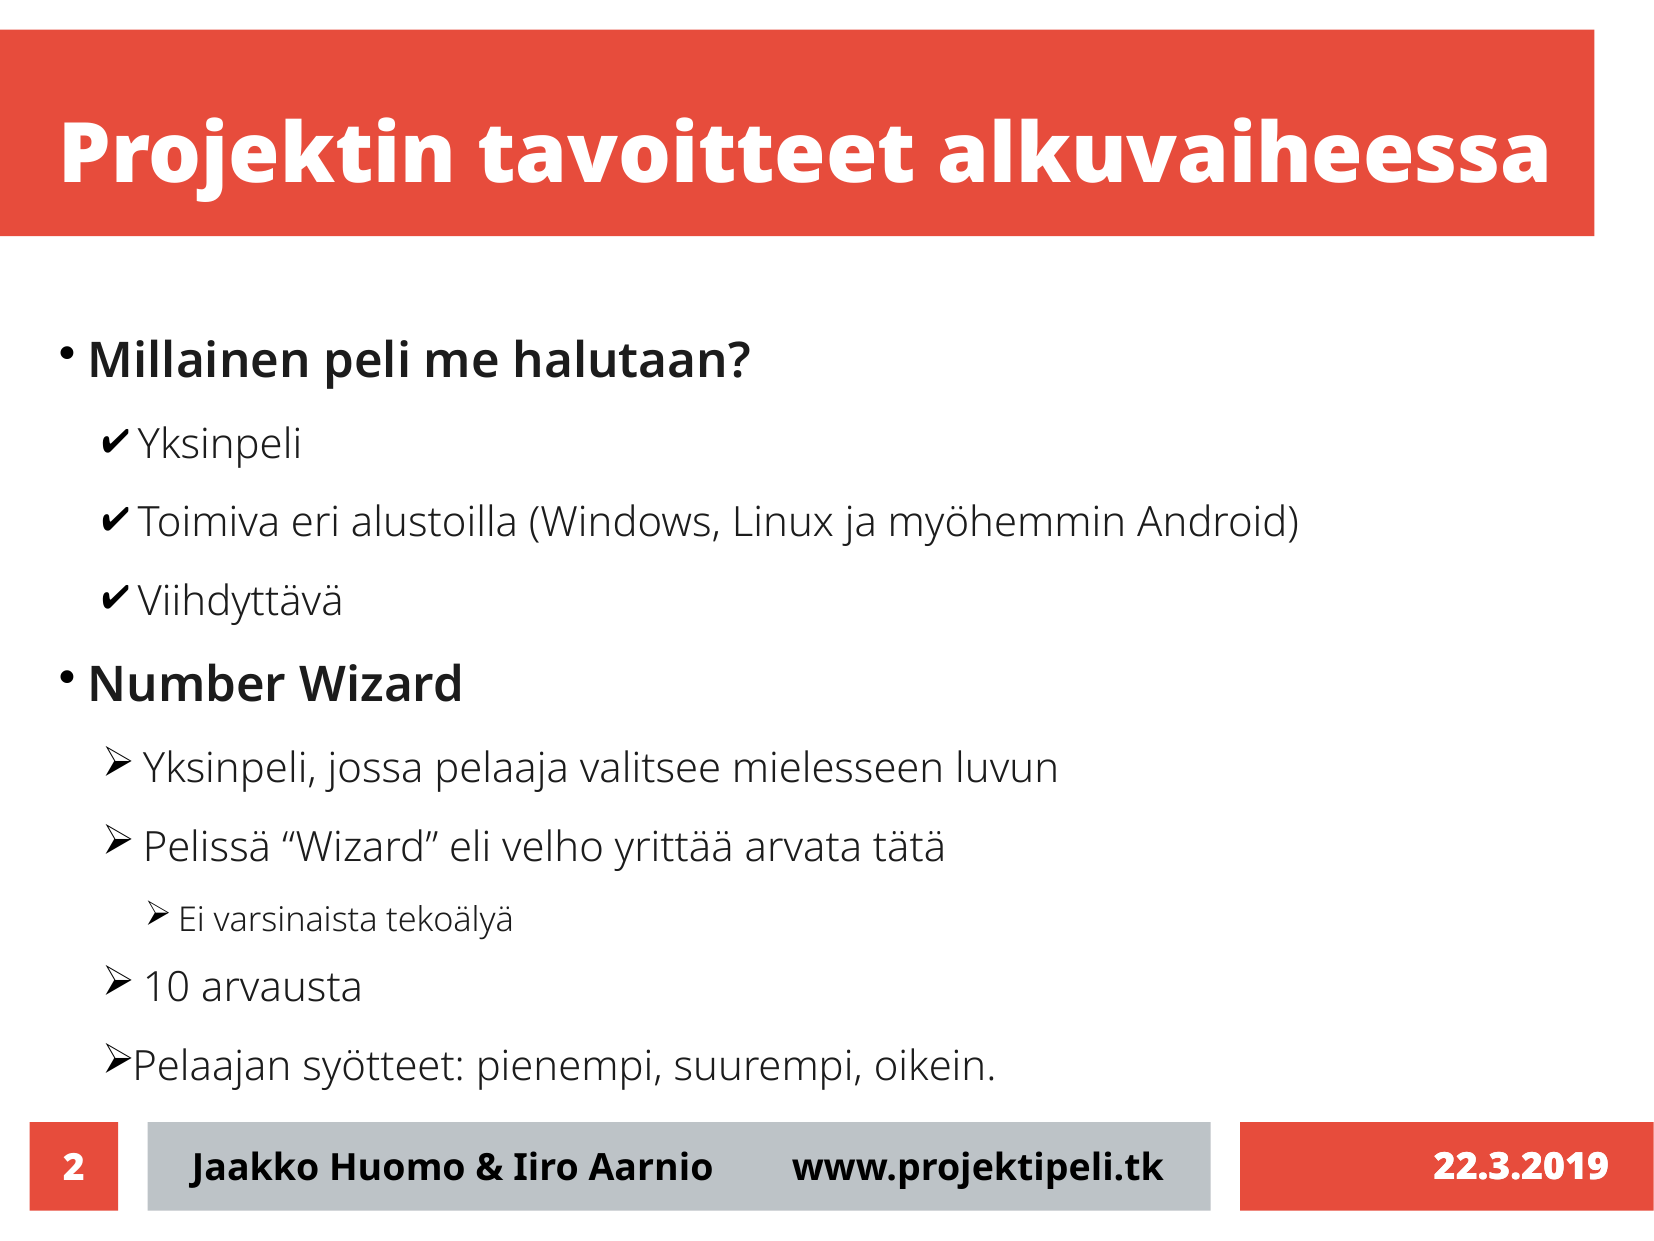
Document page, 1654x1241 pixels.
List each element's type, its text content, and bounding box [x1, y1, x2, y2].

title Projektin tavoitteet alkuvaiheessa [59, 59, 1595, 207]
list Millainen peli me halutaan? Yksinpeli Toimiva eri alustoilla (Windows, Linux ja myöhemmin Android) Viihdyttävä Number Wizard Yksinpeli, jossa pelaaja valitsee mielesseen luvun Pelissä “Wizard” eli velho yrittää arvata tätä Ei varsinaista tekoälyä 10 arvausta Pelaajan syötteet: pienempi, suurempi, oikein. [59, 324, 1565, 1093]
